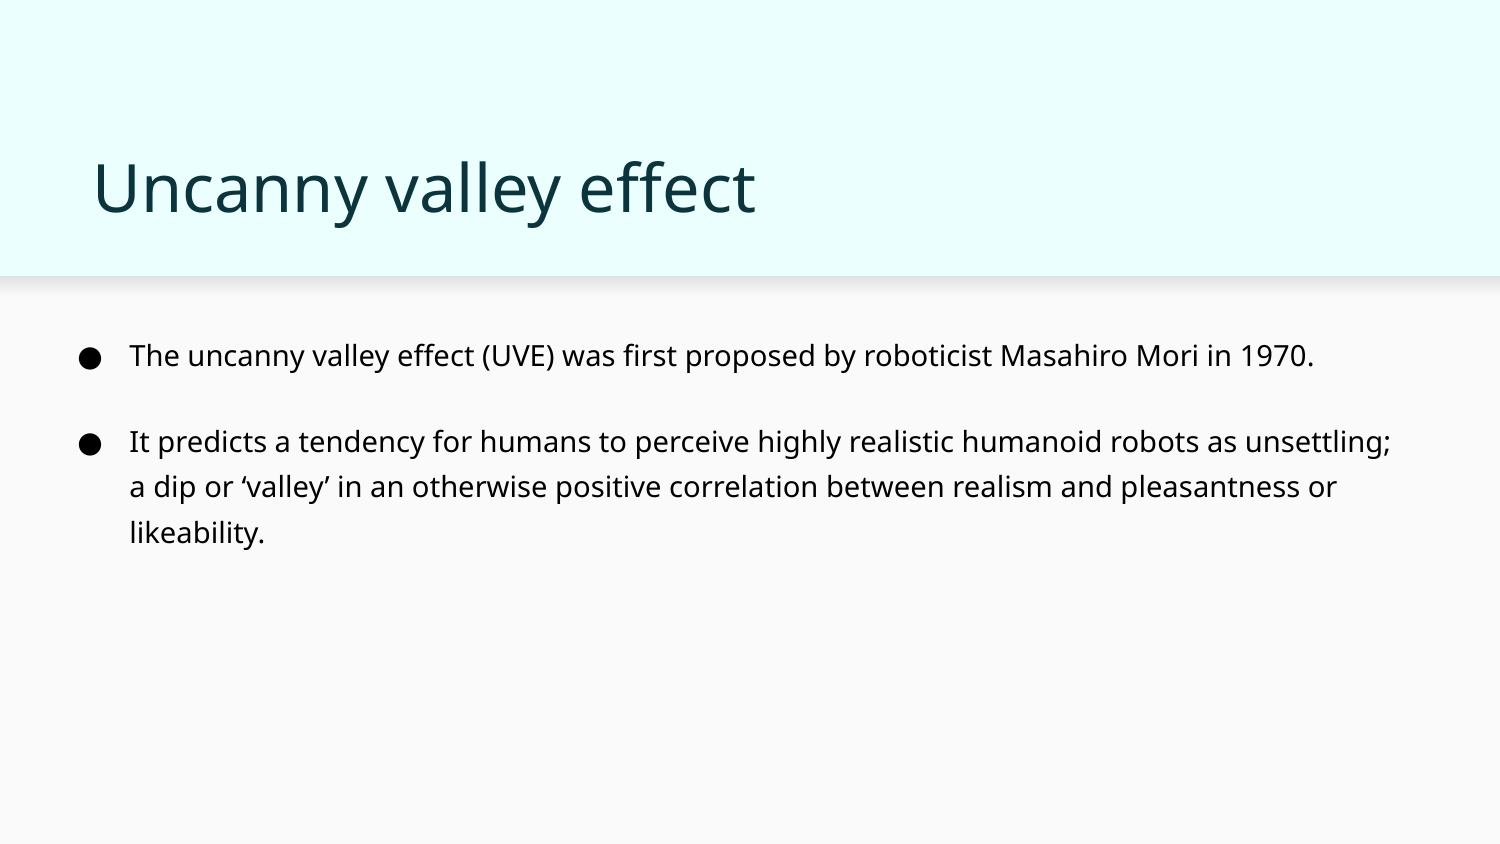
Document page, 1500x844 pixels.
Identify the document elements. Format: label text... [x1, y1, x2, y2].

title Uncanny valley effect [77, 121, 1427, 248]
list The uncanny valley effect (UVE) was first proposed by roboticist Masahiro Mori in 1970. It predicts a tendency for humans to perceive highly realistic humanoid robots as unsettling; a dip or ‘valley’ in an otherwise positive correlation between realism and pleasantness or likeability. [39, 314, 1420, 682]
